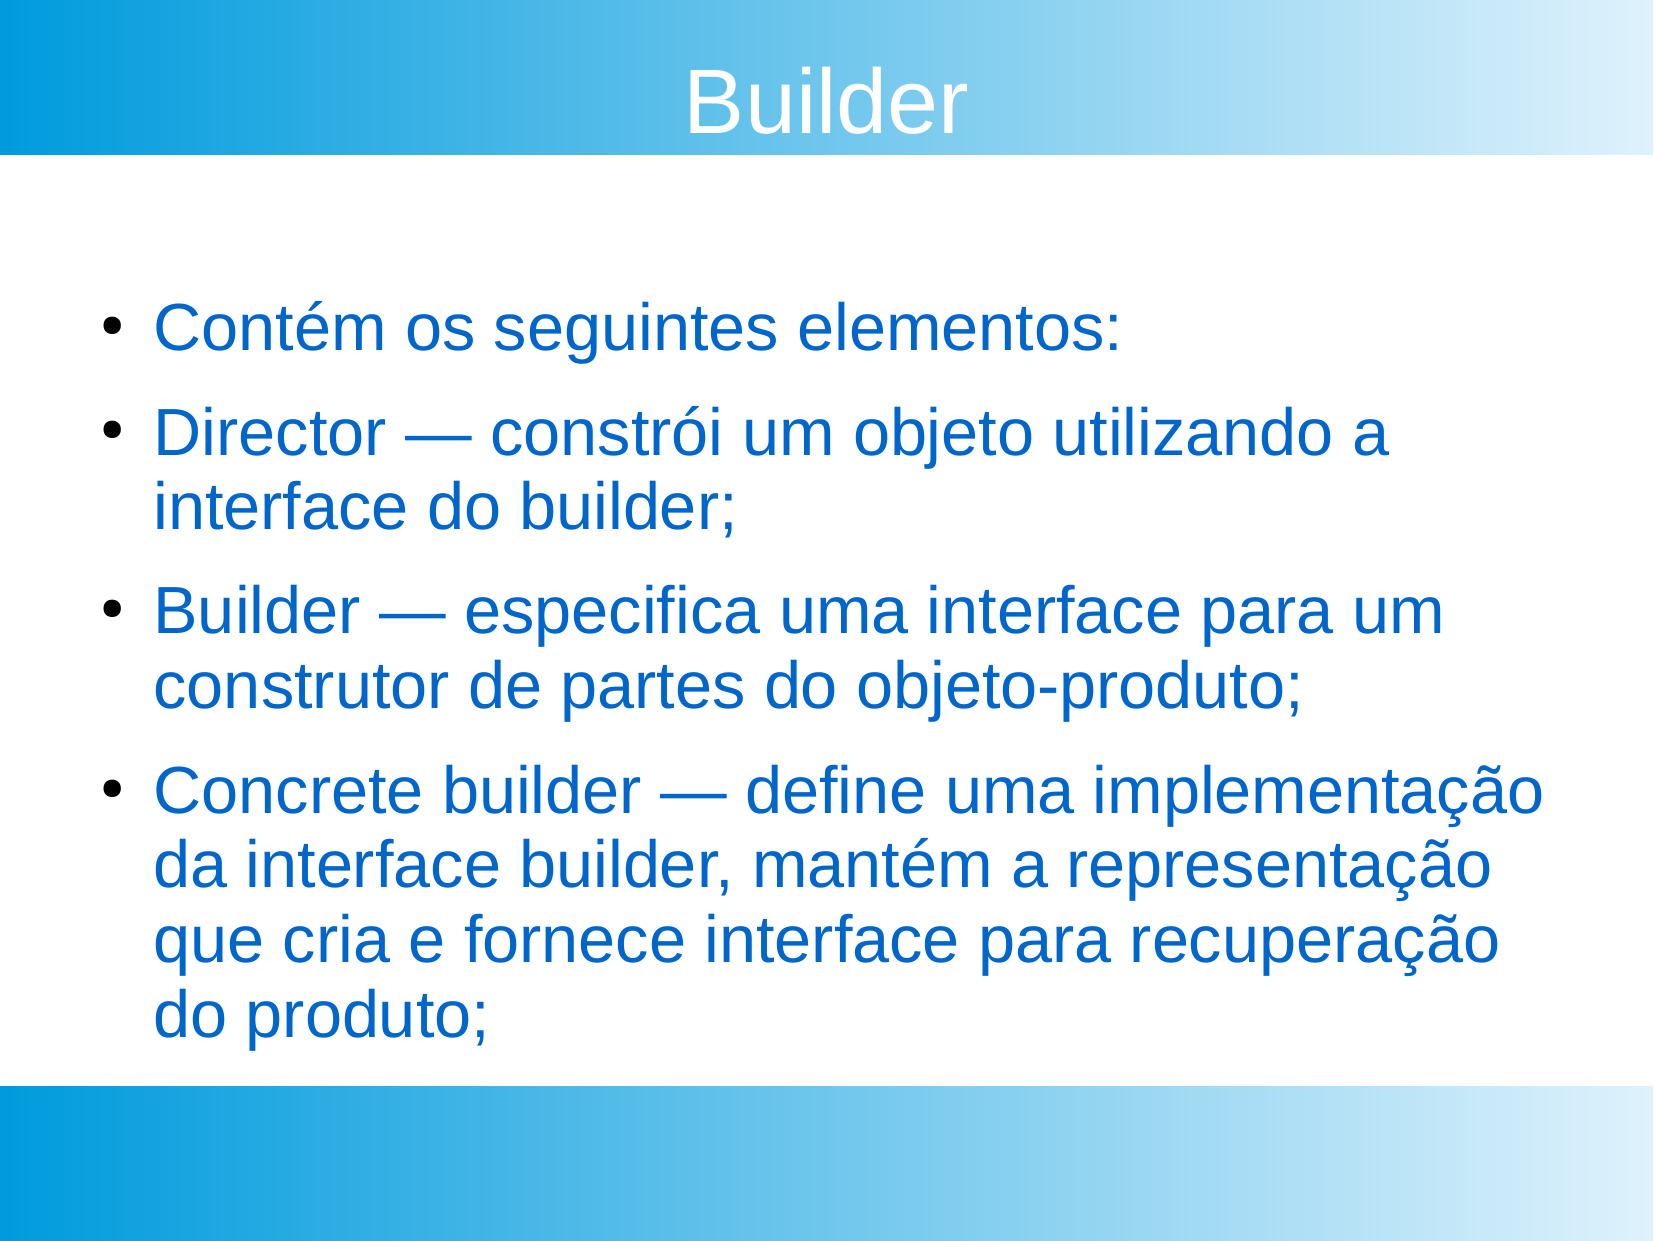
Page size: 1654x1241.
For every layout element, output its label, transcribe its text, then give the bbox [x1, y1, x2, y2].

list Contém os seguintes elementos: Director — constrói um objeto utilizando a interface do builder; Builder — especifica uma interface para um construtor de partes do objeto-produto; Concrete builder — define uma implementação da interface builder, mantém a representação que cria e fornece interface para recuperação do produto; [82, 290, 1571, 1010]
title Builder [82, 49, 1571, 155]
